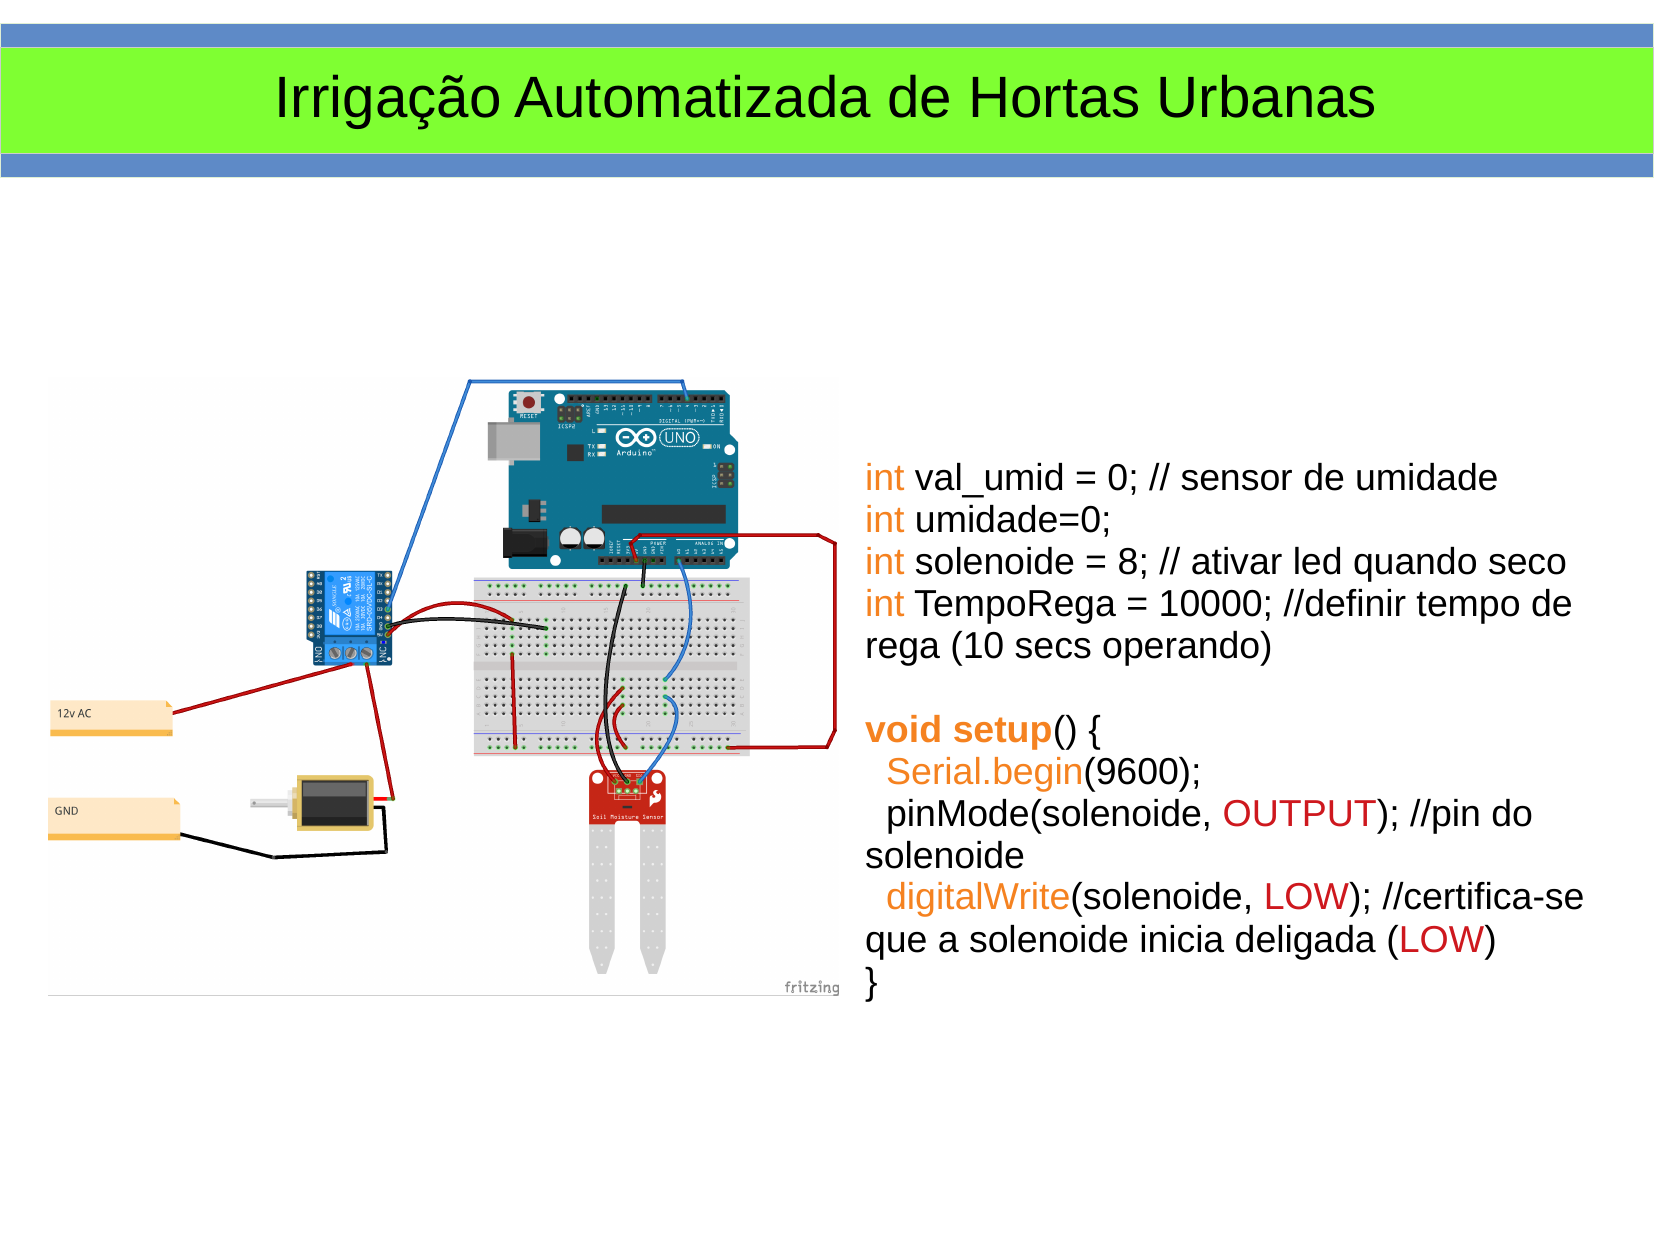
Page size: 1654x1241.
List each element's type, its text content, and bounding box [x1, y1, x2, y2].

title Irrigação Automatizada de Hortas Urbanas [200, 41, 1512, 154]
text_box [0, 23, 1654, 178]
picture [48, 377, 839, 996]
text_box int val_umid = 0; // sensor de umidade int umidade=0; int solenoide = 8; // ativar led quando seco int TempoRega = 10000; //definir tempo de rega (10 secs operando) void setup() { Serial.begin(9600); pinMode(solenoide, OUTPUT); //pin do solenoide digitalWrite(solenoide, LOW); //certifica-se que a solenoide inicia deligada (LOW) } [850, 448, 1630, 1004]
